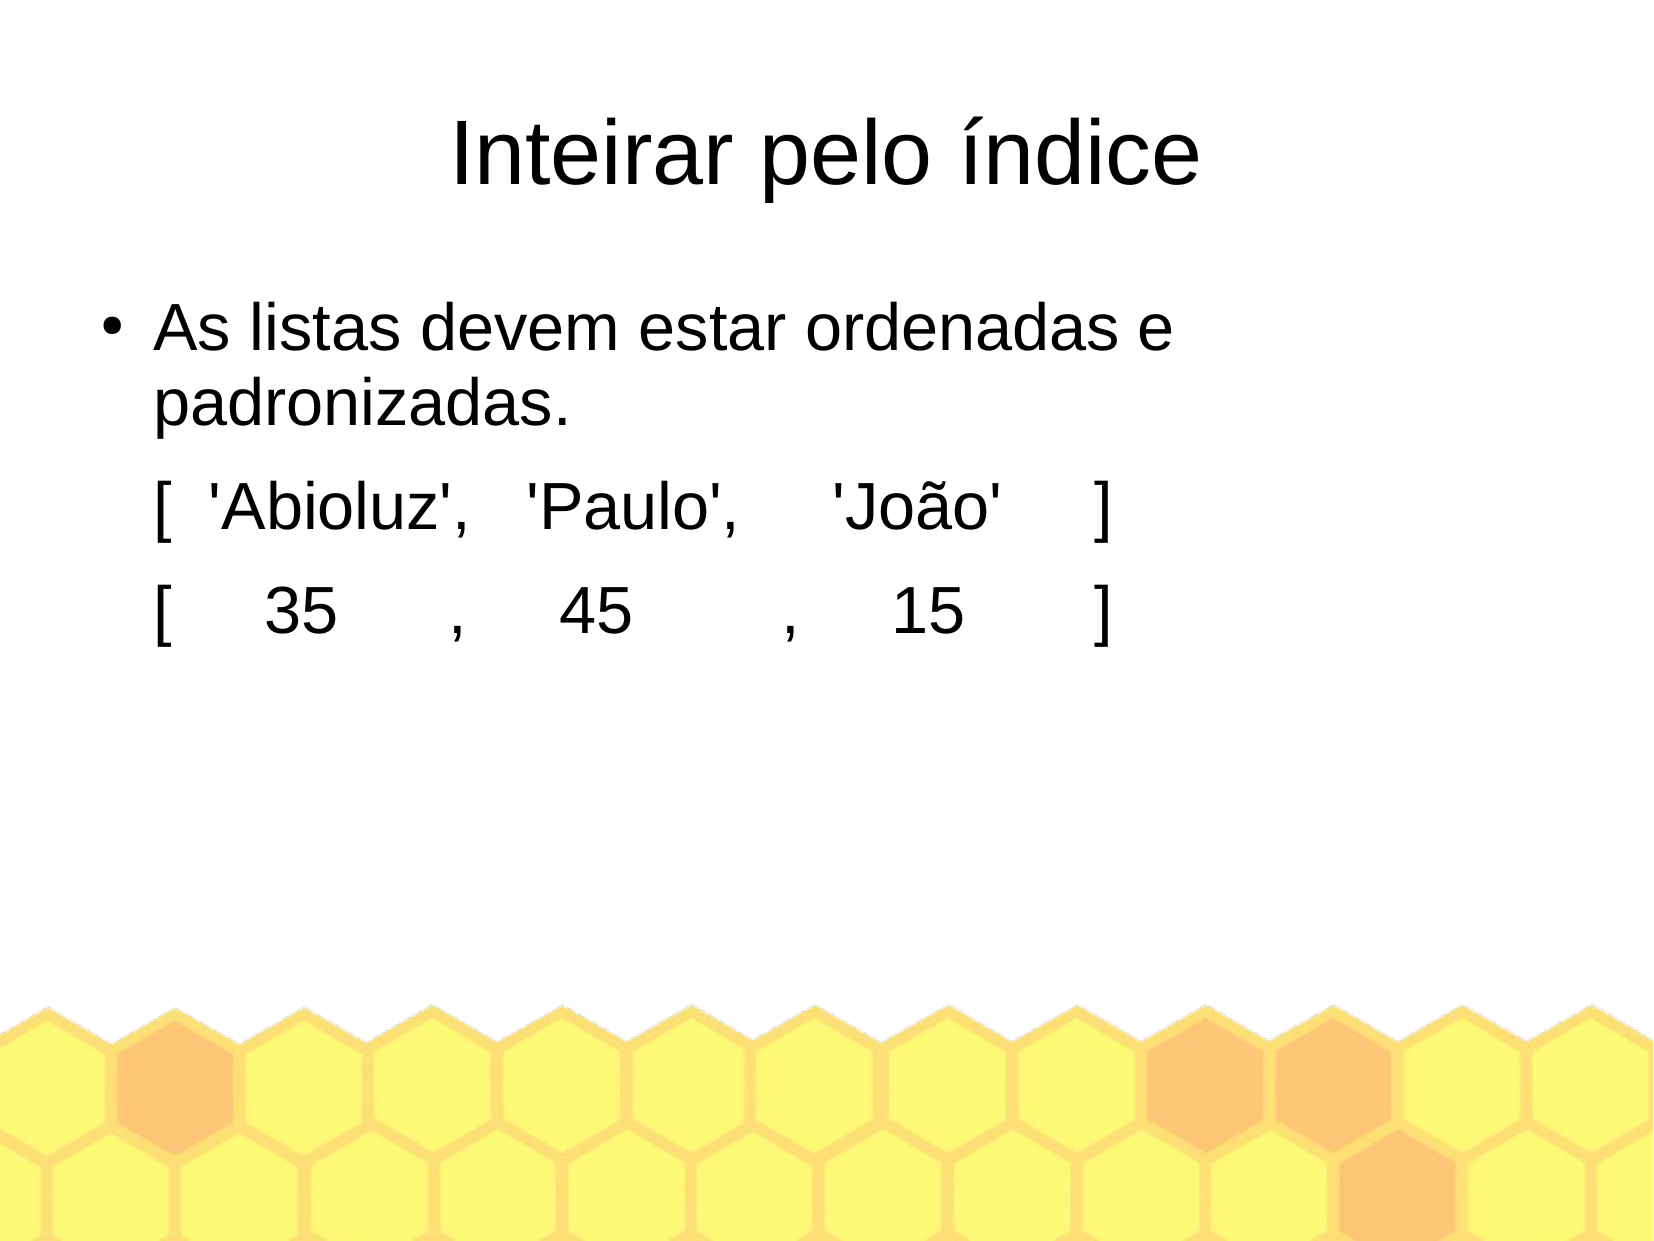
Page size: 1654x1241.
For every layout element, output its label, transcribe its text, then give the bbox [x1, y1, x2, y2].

picture [0, 1001, 1654, 1241]
list As listas devem estar ordenadas e padronizadas. [ 'Abioluz', 'Paulo', 'João' ] [ 35 , 45 , 15 ] [82, 290, 1571, 1010]
title Inteirar pelo índice [82, 49, 1571, 257]
